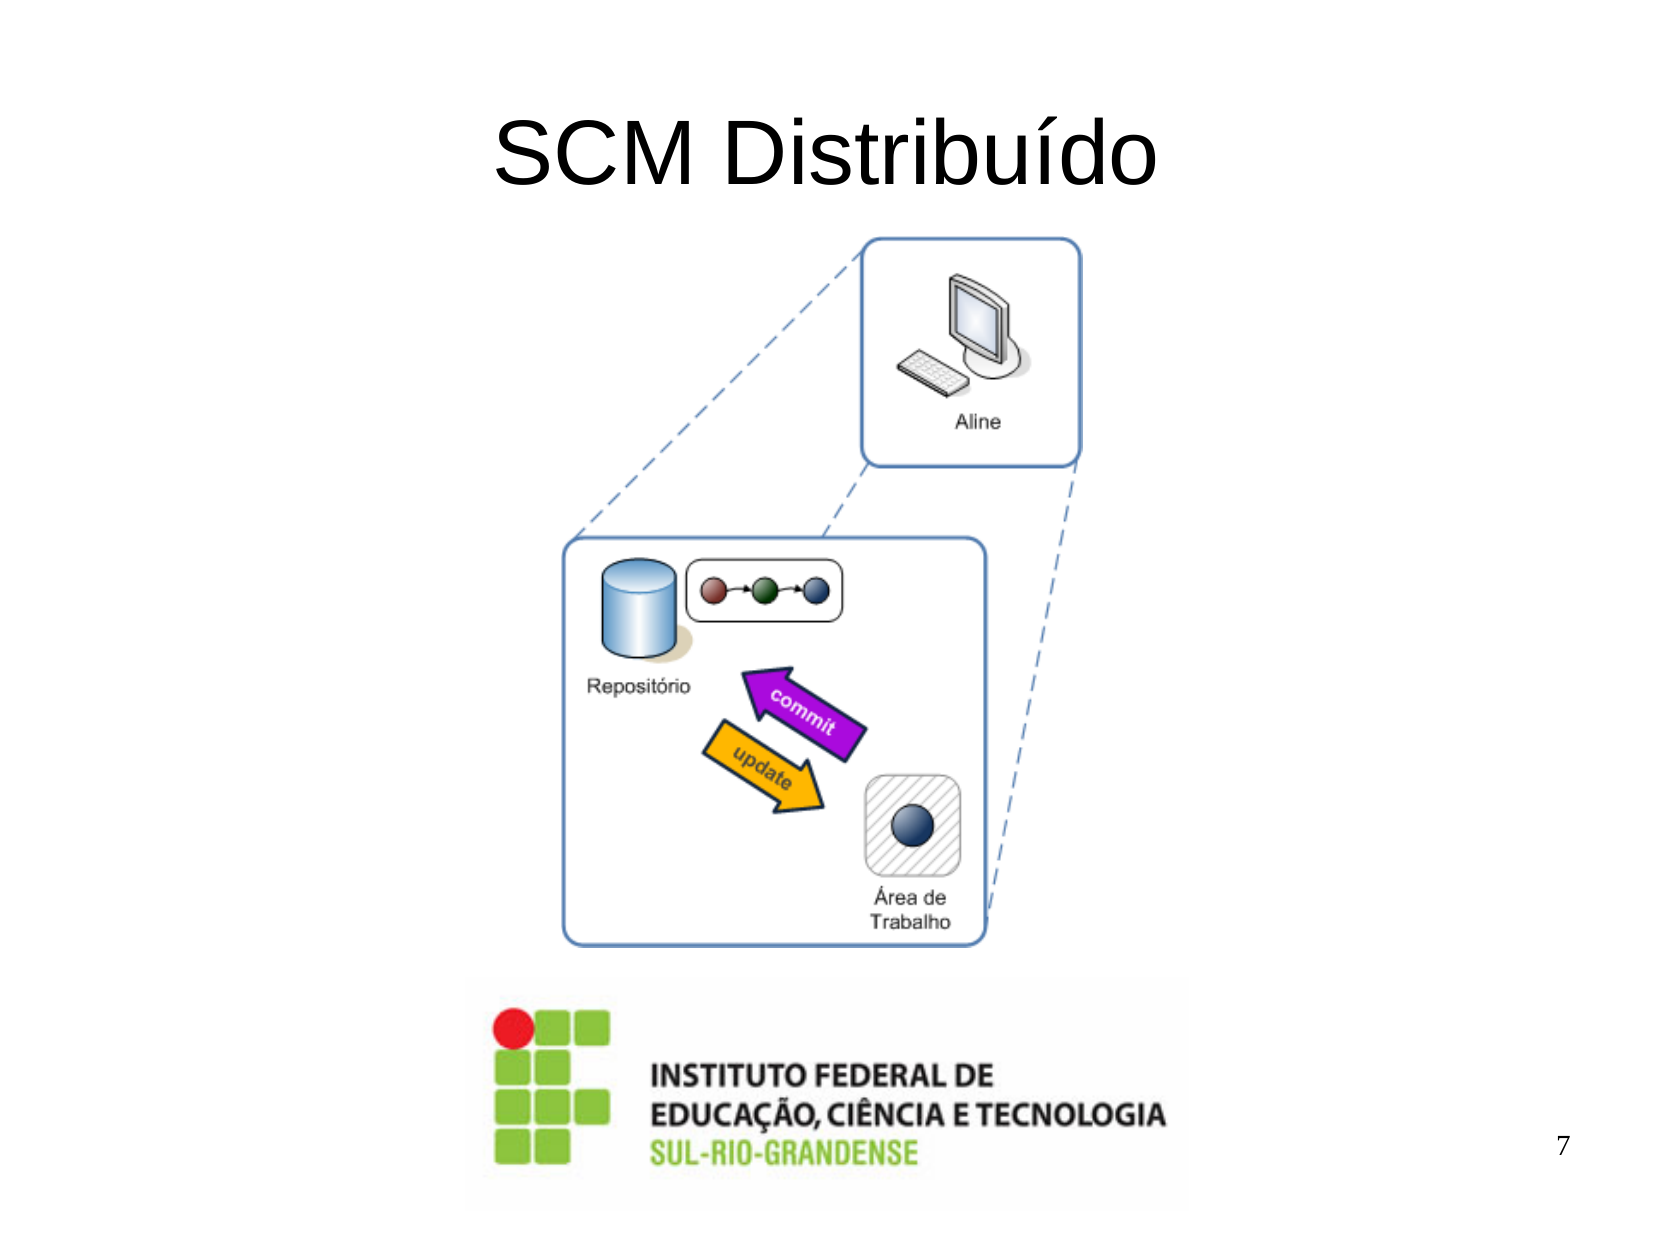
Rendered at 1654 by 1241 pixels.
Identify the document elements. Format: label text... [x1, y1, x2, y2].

picture [465, 977, 1189, 1211]
picture [561, 236, 1083, 948]
title SCM Distribuído [82, 56, 1571, 250]
